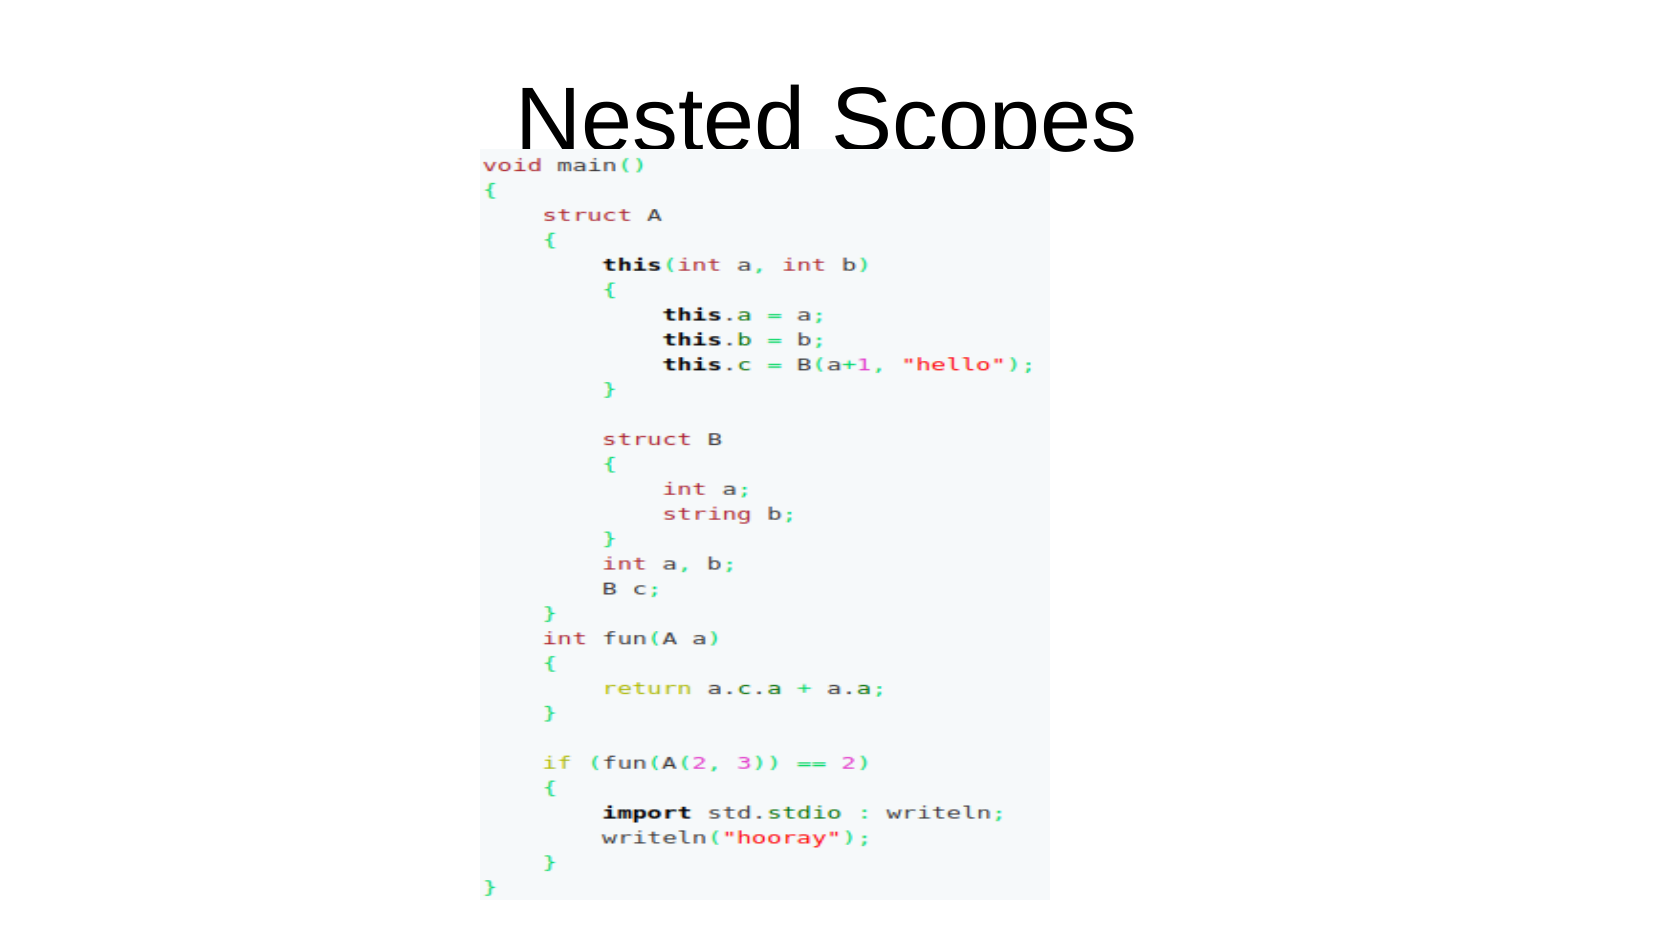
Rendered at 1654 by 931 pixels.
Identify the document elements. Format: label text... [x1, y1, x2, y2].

title Nested Scopes [82, 37, 1571, 193]
picture [480, 149, 1050, 900]
